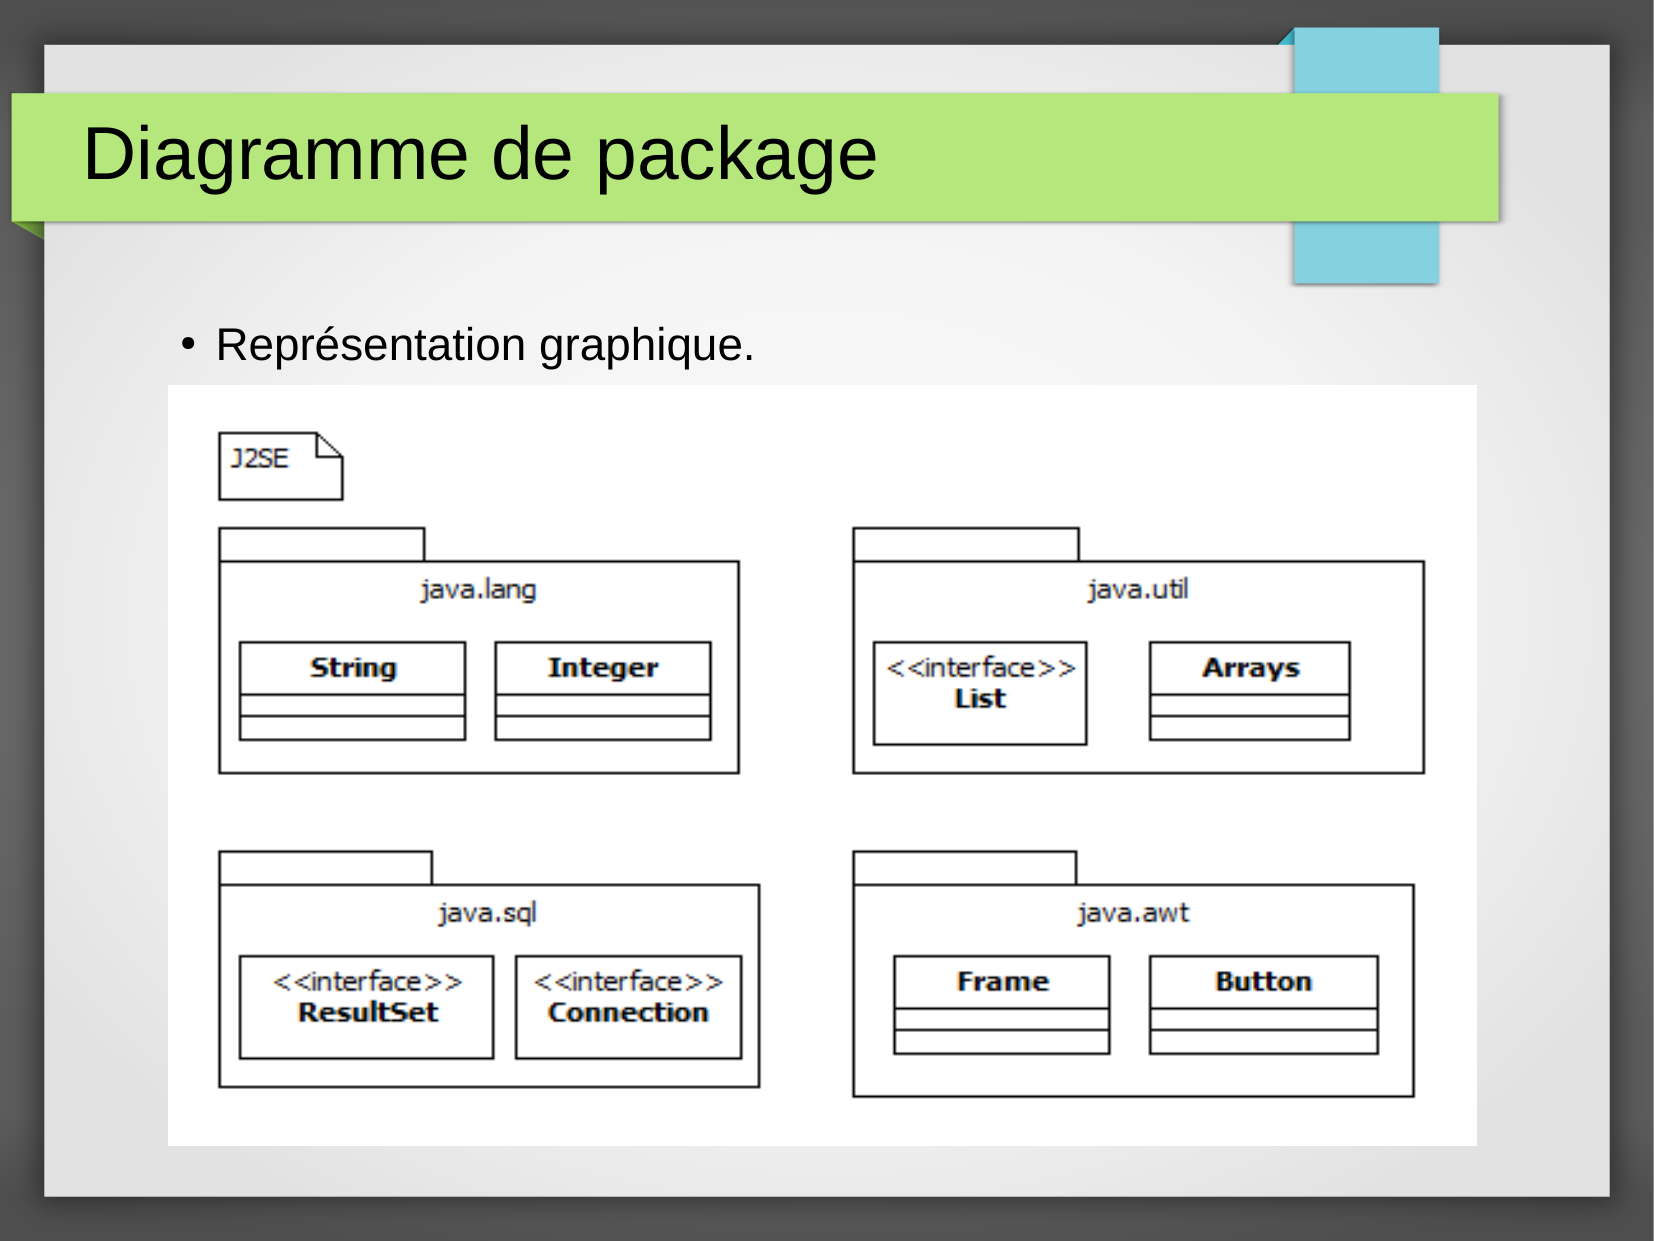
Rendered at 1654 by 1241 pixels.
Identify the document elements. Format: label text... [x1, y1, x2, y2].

title Diagramme de package [82, 94, 1264, 213]
text_box Représentation graphique. [165, 311, 1548, 378]
picture [0, 0, 1654, 1241]
